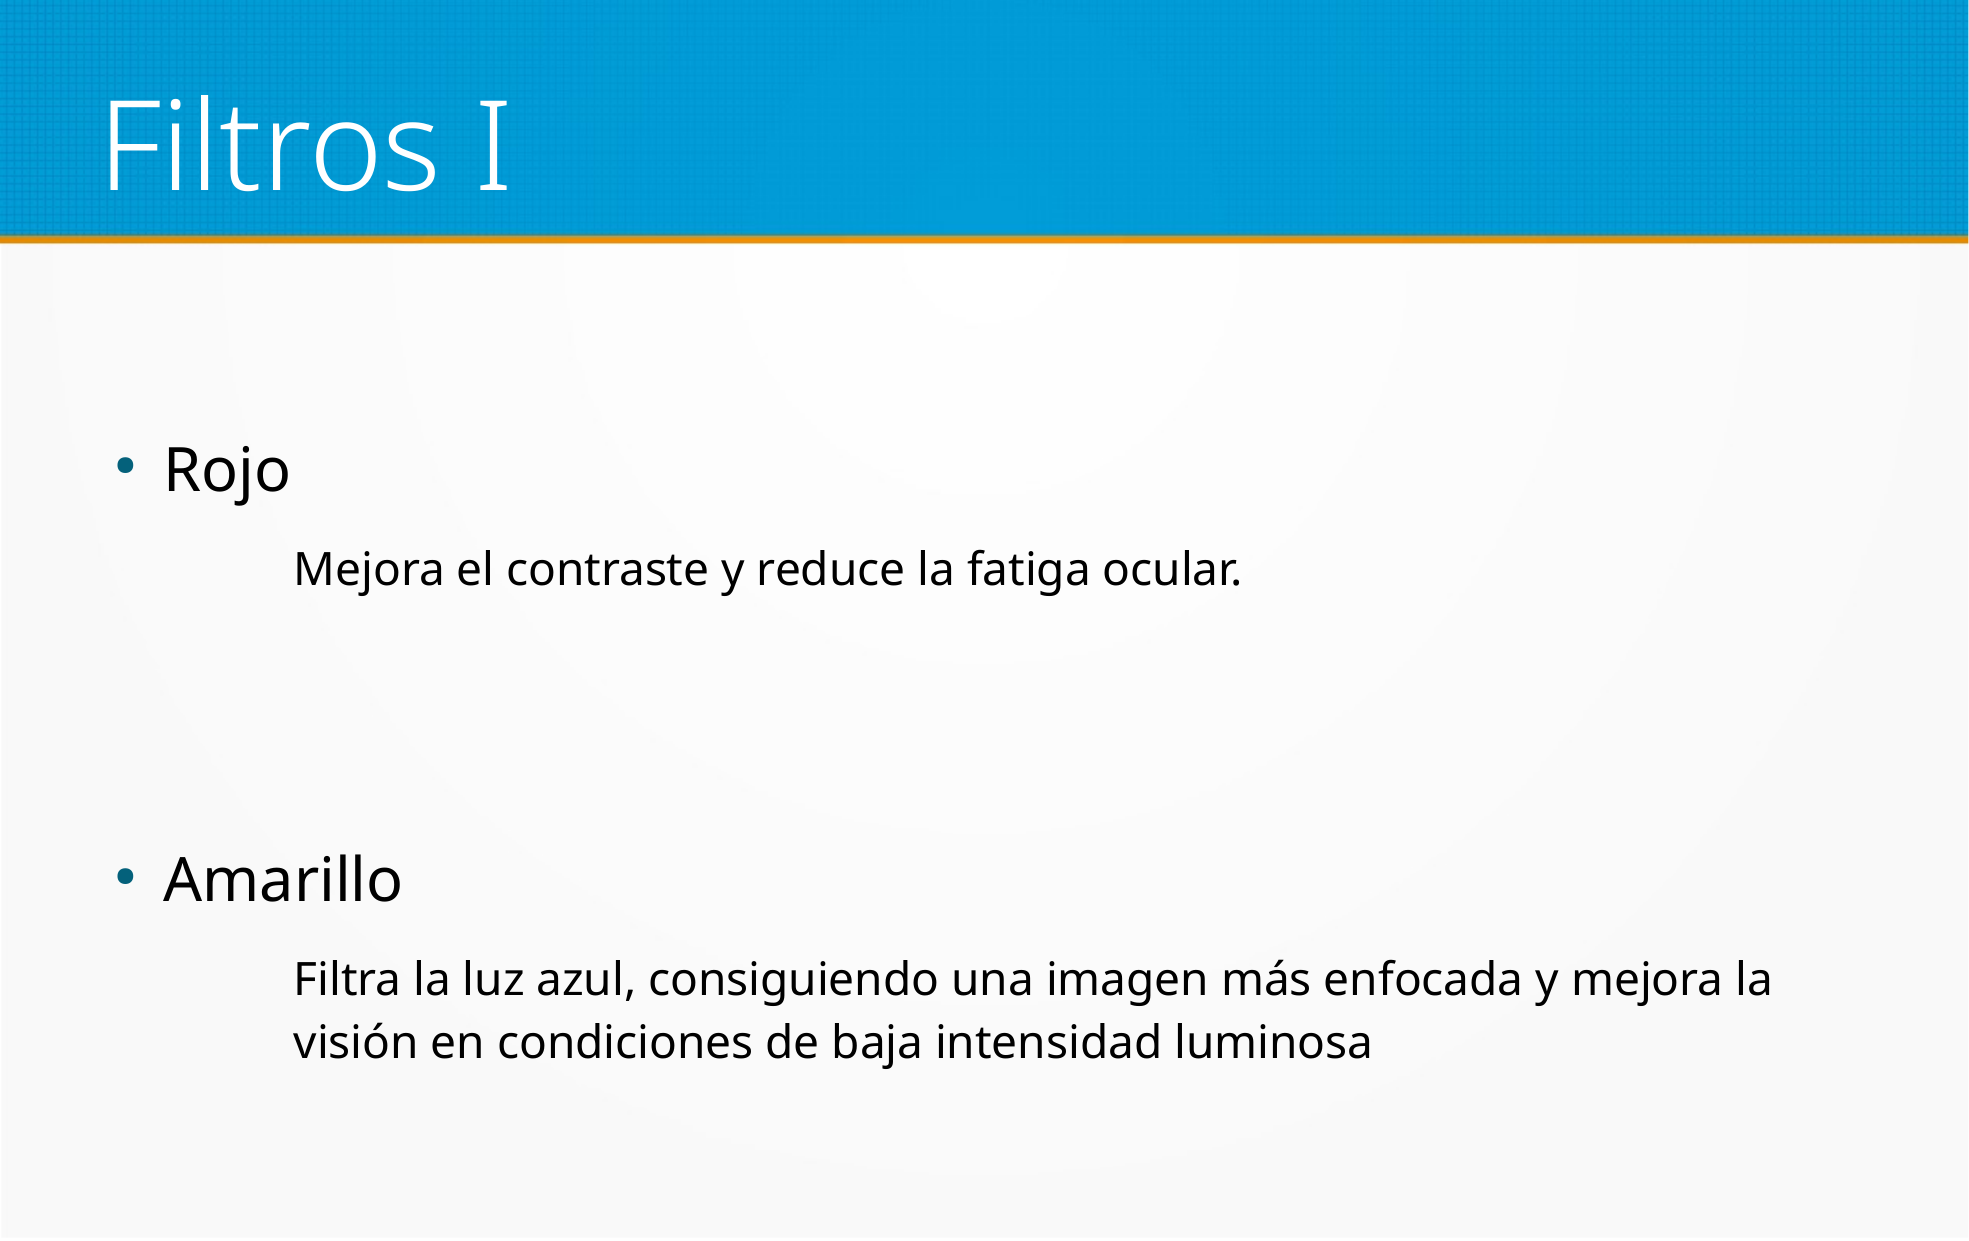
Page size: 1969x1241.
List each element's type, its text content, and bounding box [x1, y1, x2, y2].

title Filtros I [98, 19, 1870, 227]
picture [0, 233, 1969, 1241]
list Rojo Mejora el contraste y reduce la fatiga ocular. Amarillo Filtra la luz azul, consiguiendo una imagen más enfocada y mejora la visión en condiciones de baja intensidad luminosa [98, 315, 1861, 1081]
